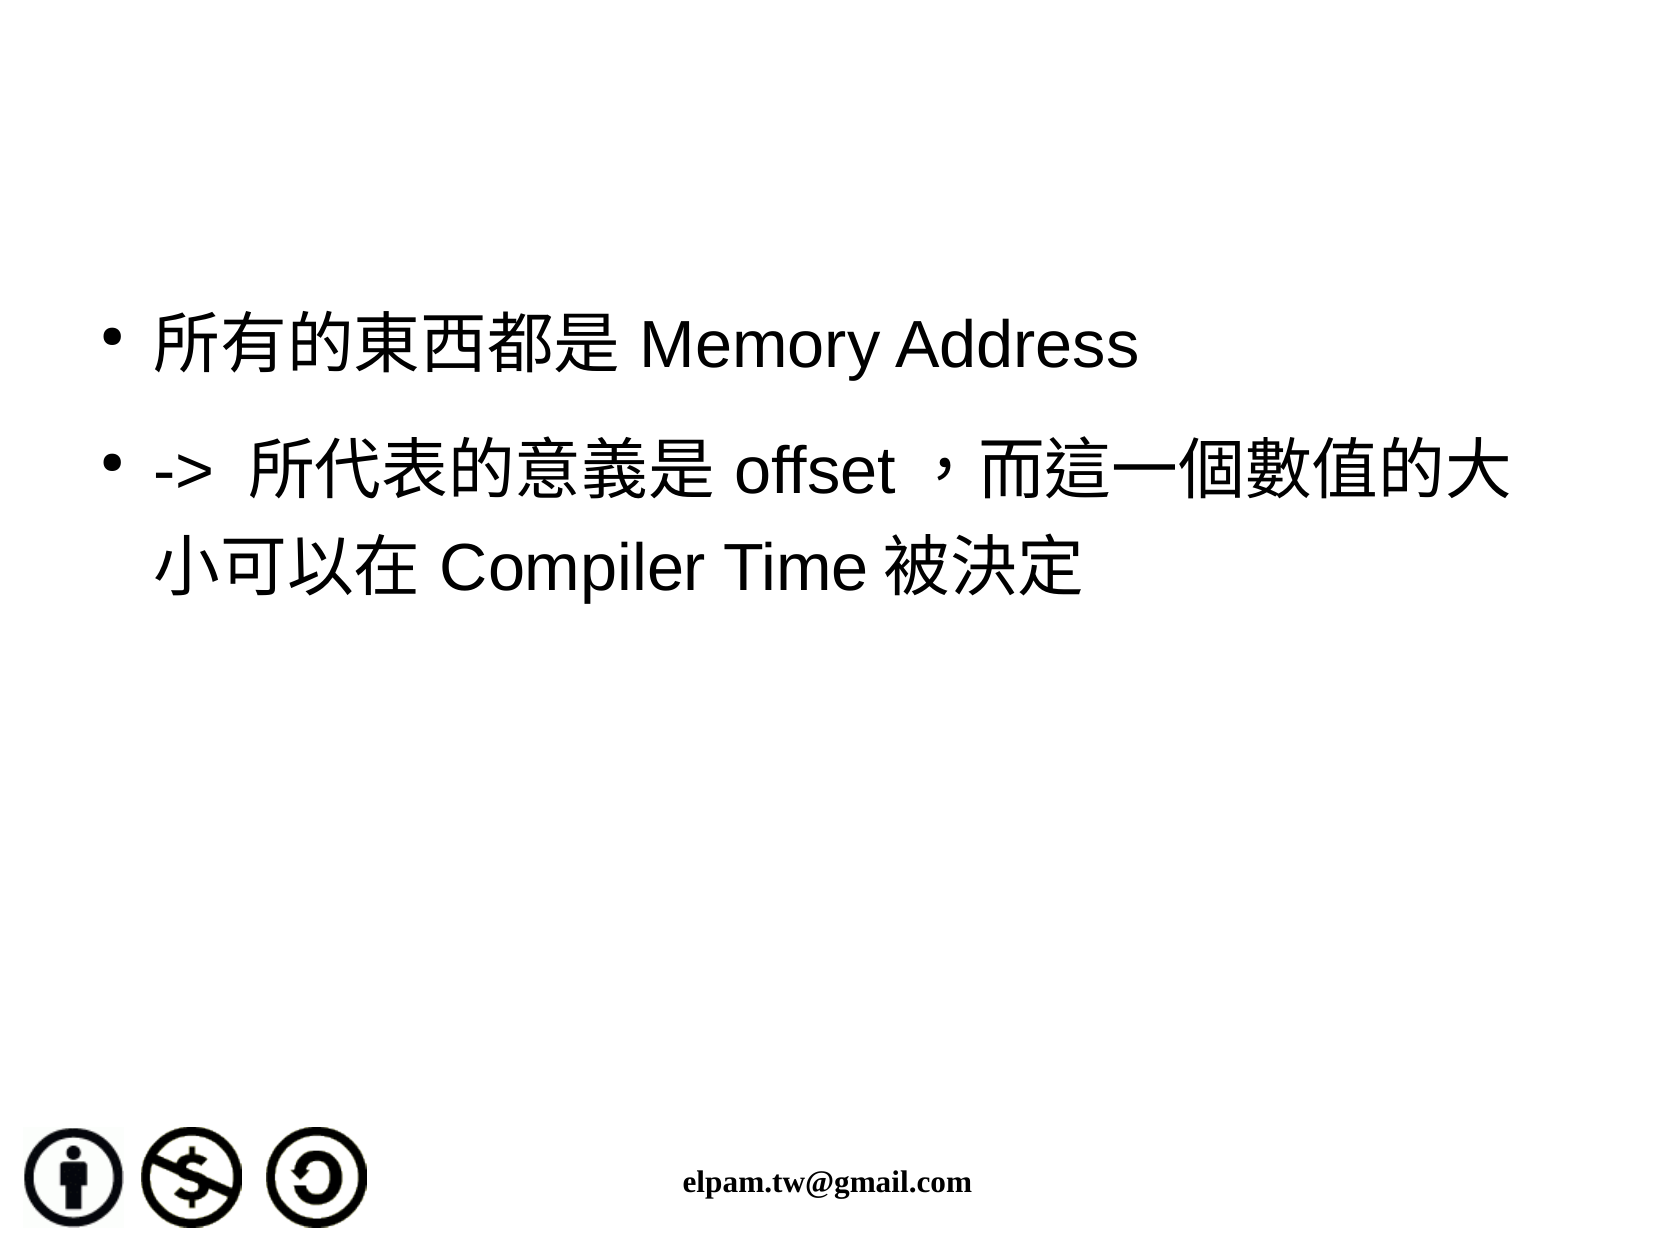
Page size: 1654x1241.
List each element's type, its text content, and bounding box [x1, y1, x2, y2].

picture [23, 1127, 124, 1228]
picture [141, 1127, 242, 1228]
picture [266, 1127, 367, 1228]
list 所有的東西都是Memory Address -> 所代表的意義是offset，而這一個數值的大小可以在Compiler Time被決定 [82, 290, 1571, 1094]
